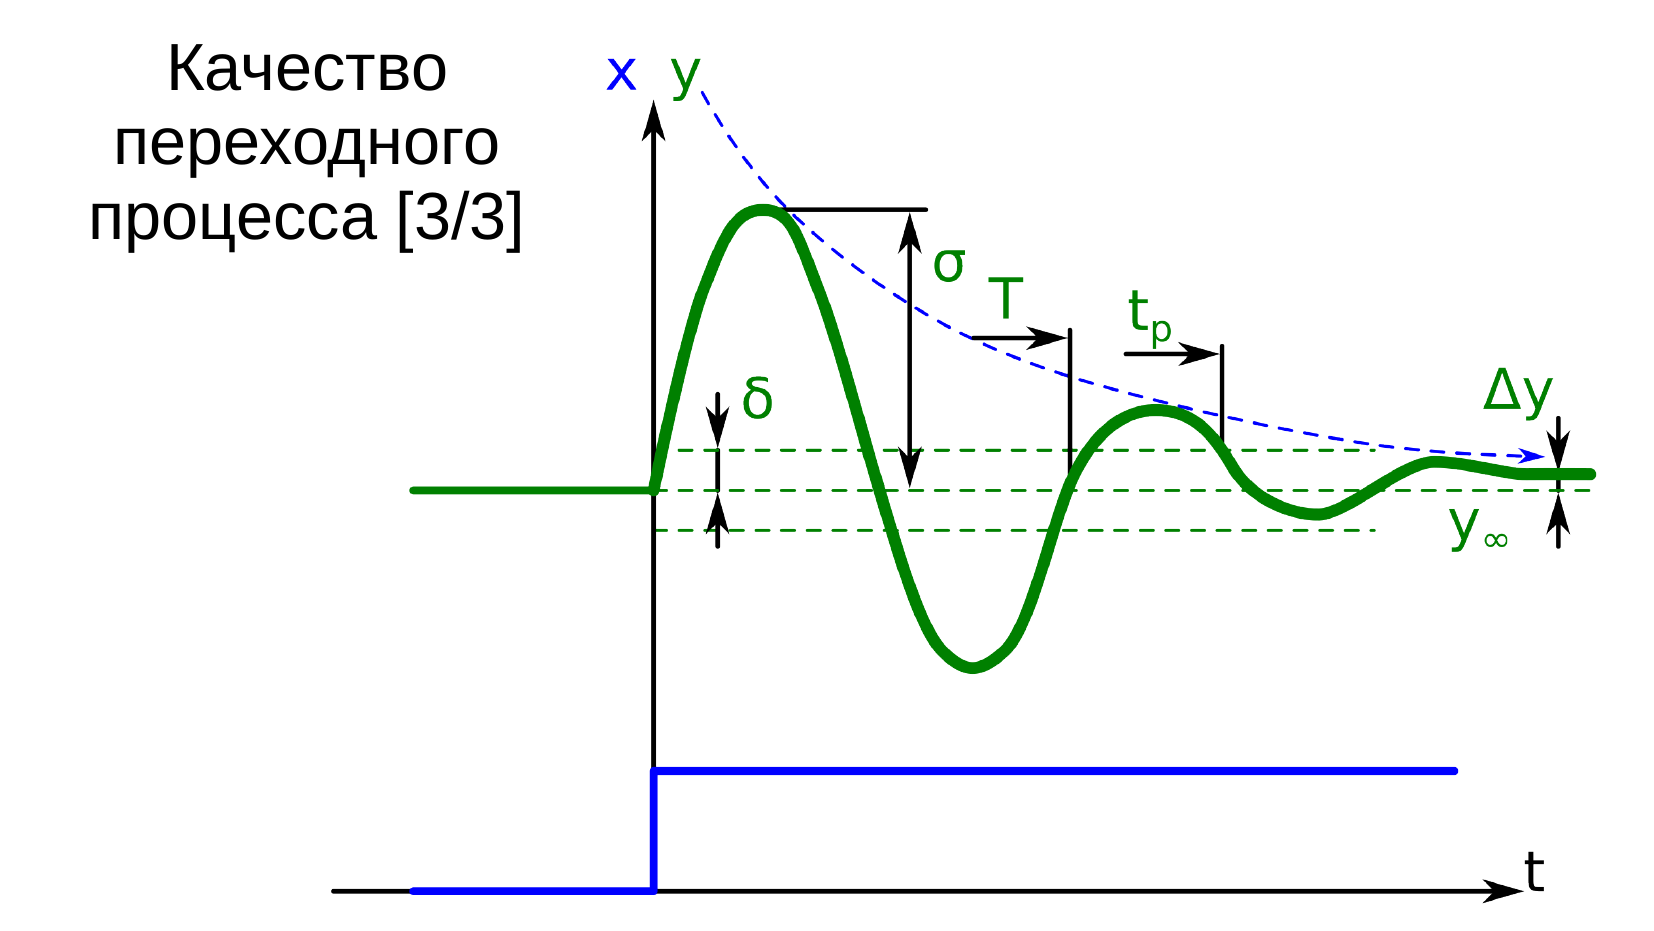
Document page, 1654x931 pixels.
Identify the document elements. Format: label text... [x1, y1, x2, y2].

picture [293, 9, 1654, 931]
title Качество переходного процесса [3/3] [23, 29, 293, 254]
